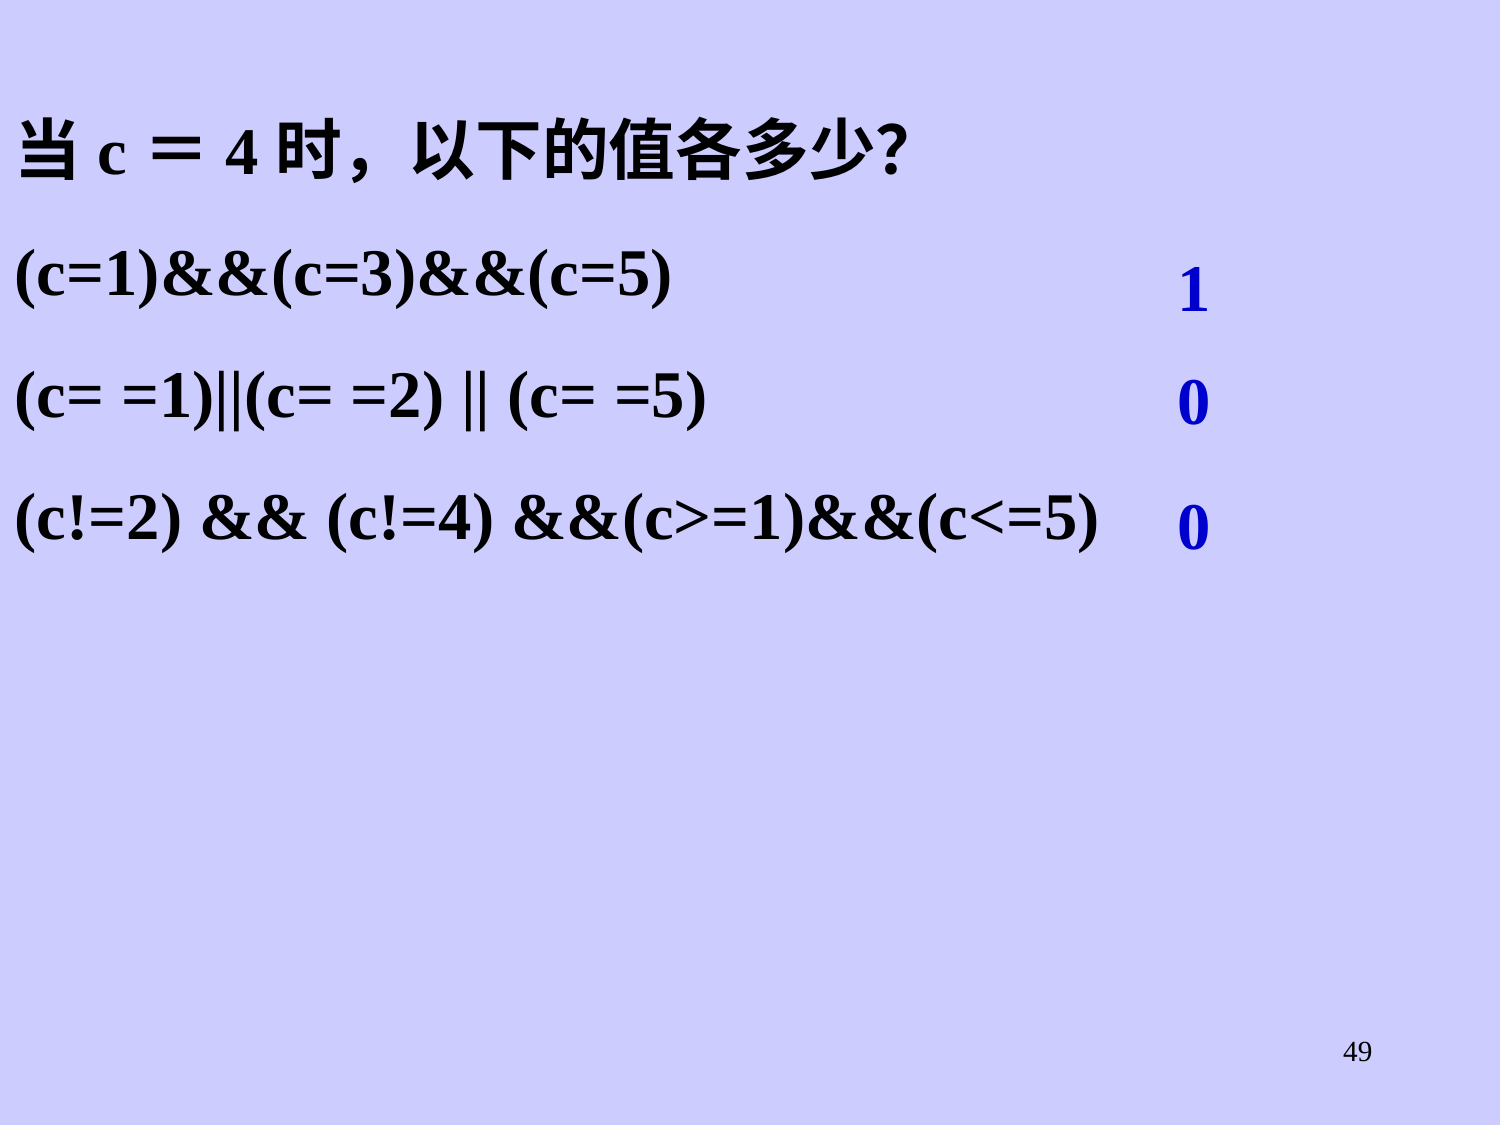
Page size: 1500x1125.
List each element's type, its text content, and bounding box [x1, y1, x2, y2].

text_box 0 [1162, 349, 1251, 446]
text_box 1 [1162, 237, 1238, 333]
text_box 当c＝4时，以下的值各多少？ (c=1)&&(c=3)&&(c=5) (c= =1)||(c= =2) || (c= =5) (c!=2) && (c!=4) &&(c>=1)&&(c<=5) [0, 99, 1276, 561]
text_box <编号> [1074, 1025, 1388, 1101]
text_box 0 [1162, 474, 1226, 571]
